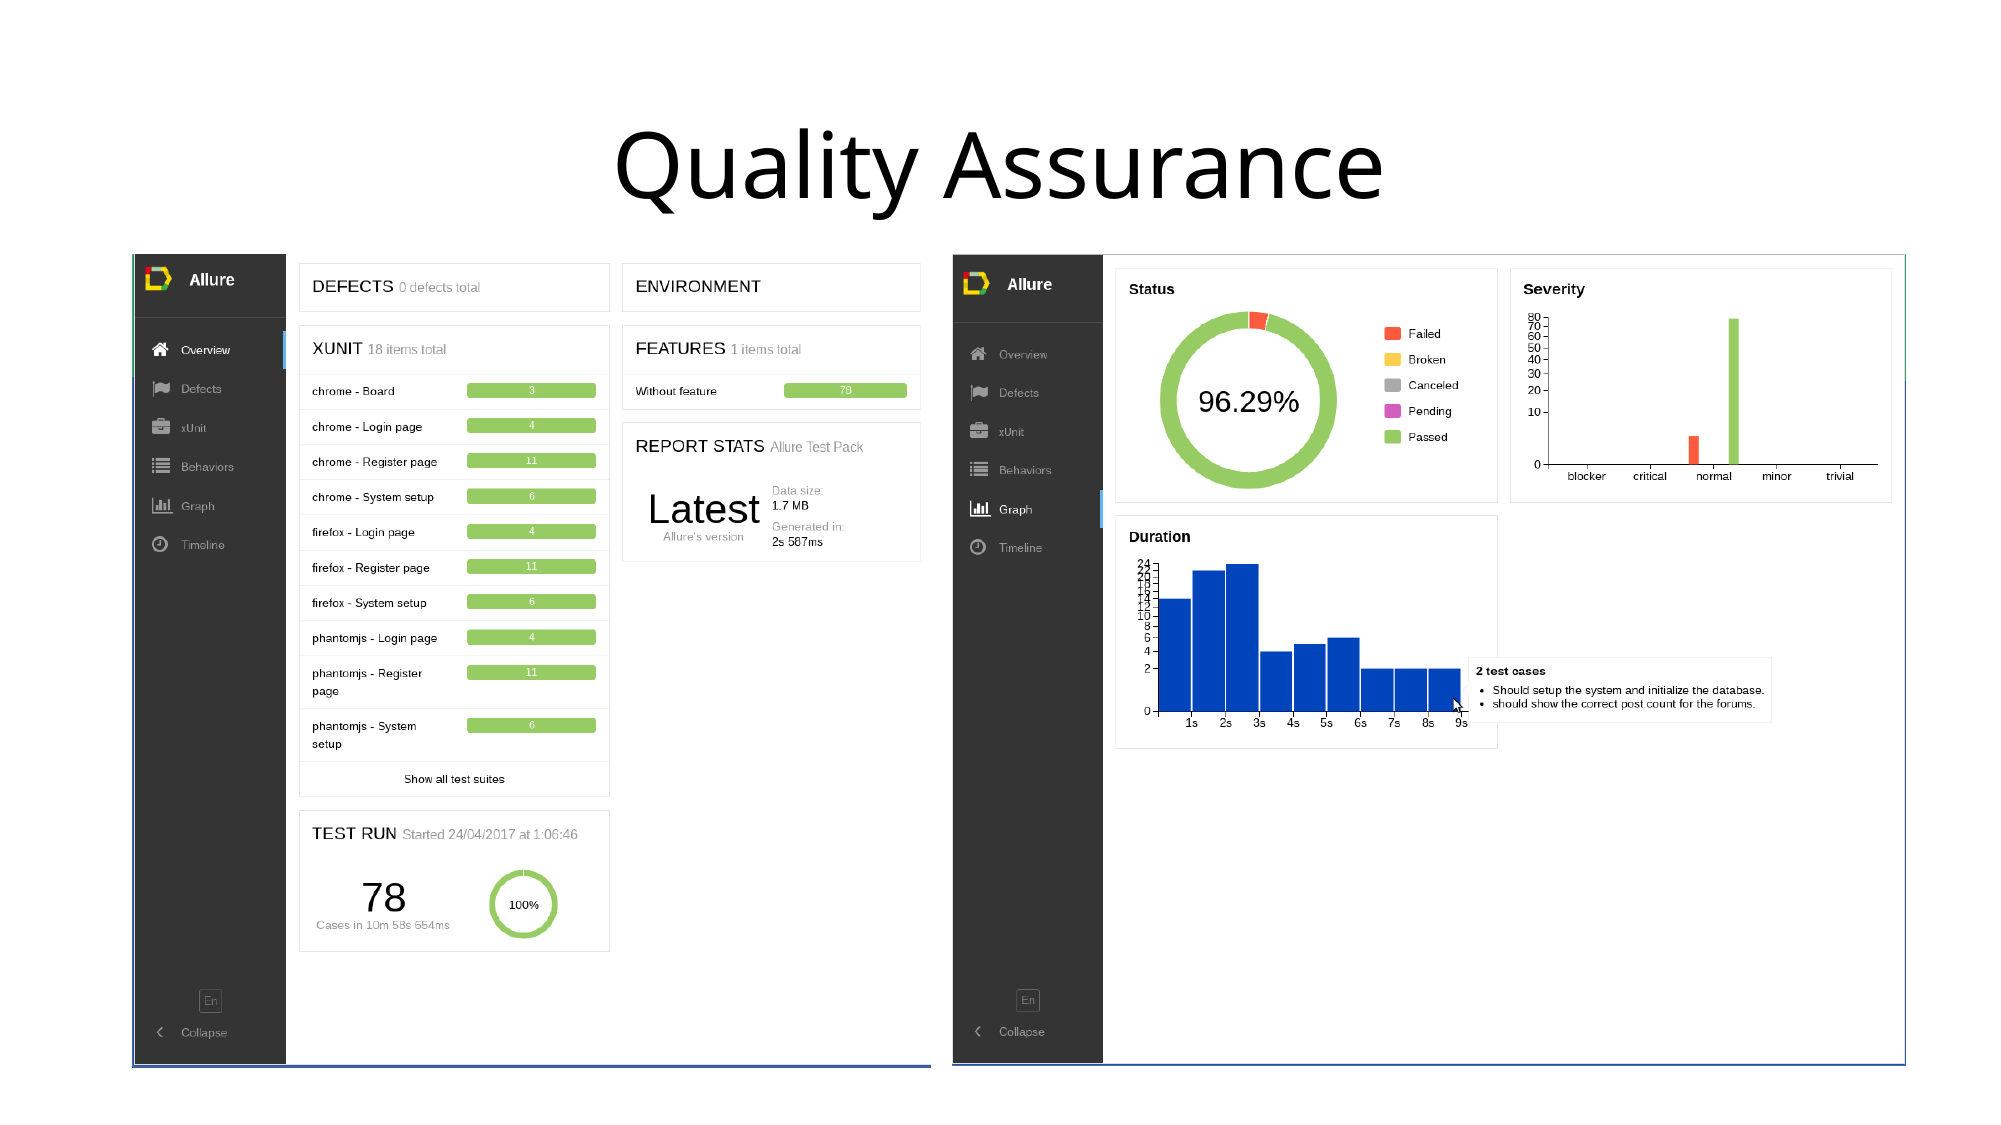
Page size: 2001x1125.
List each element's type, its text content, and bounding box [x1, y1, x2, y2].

picture [952, 254, 1906, 1066]
picture [132, 254, 931, 1069]
title Quality Assurance [137, 59, 1863, 278]
